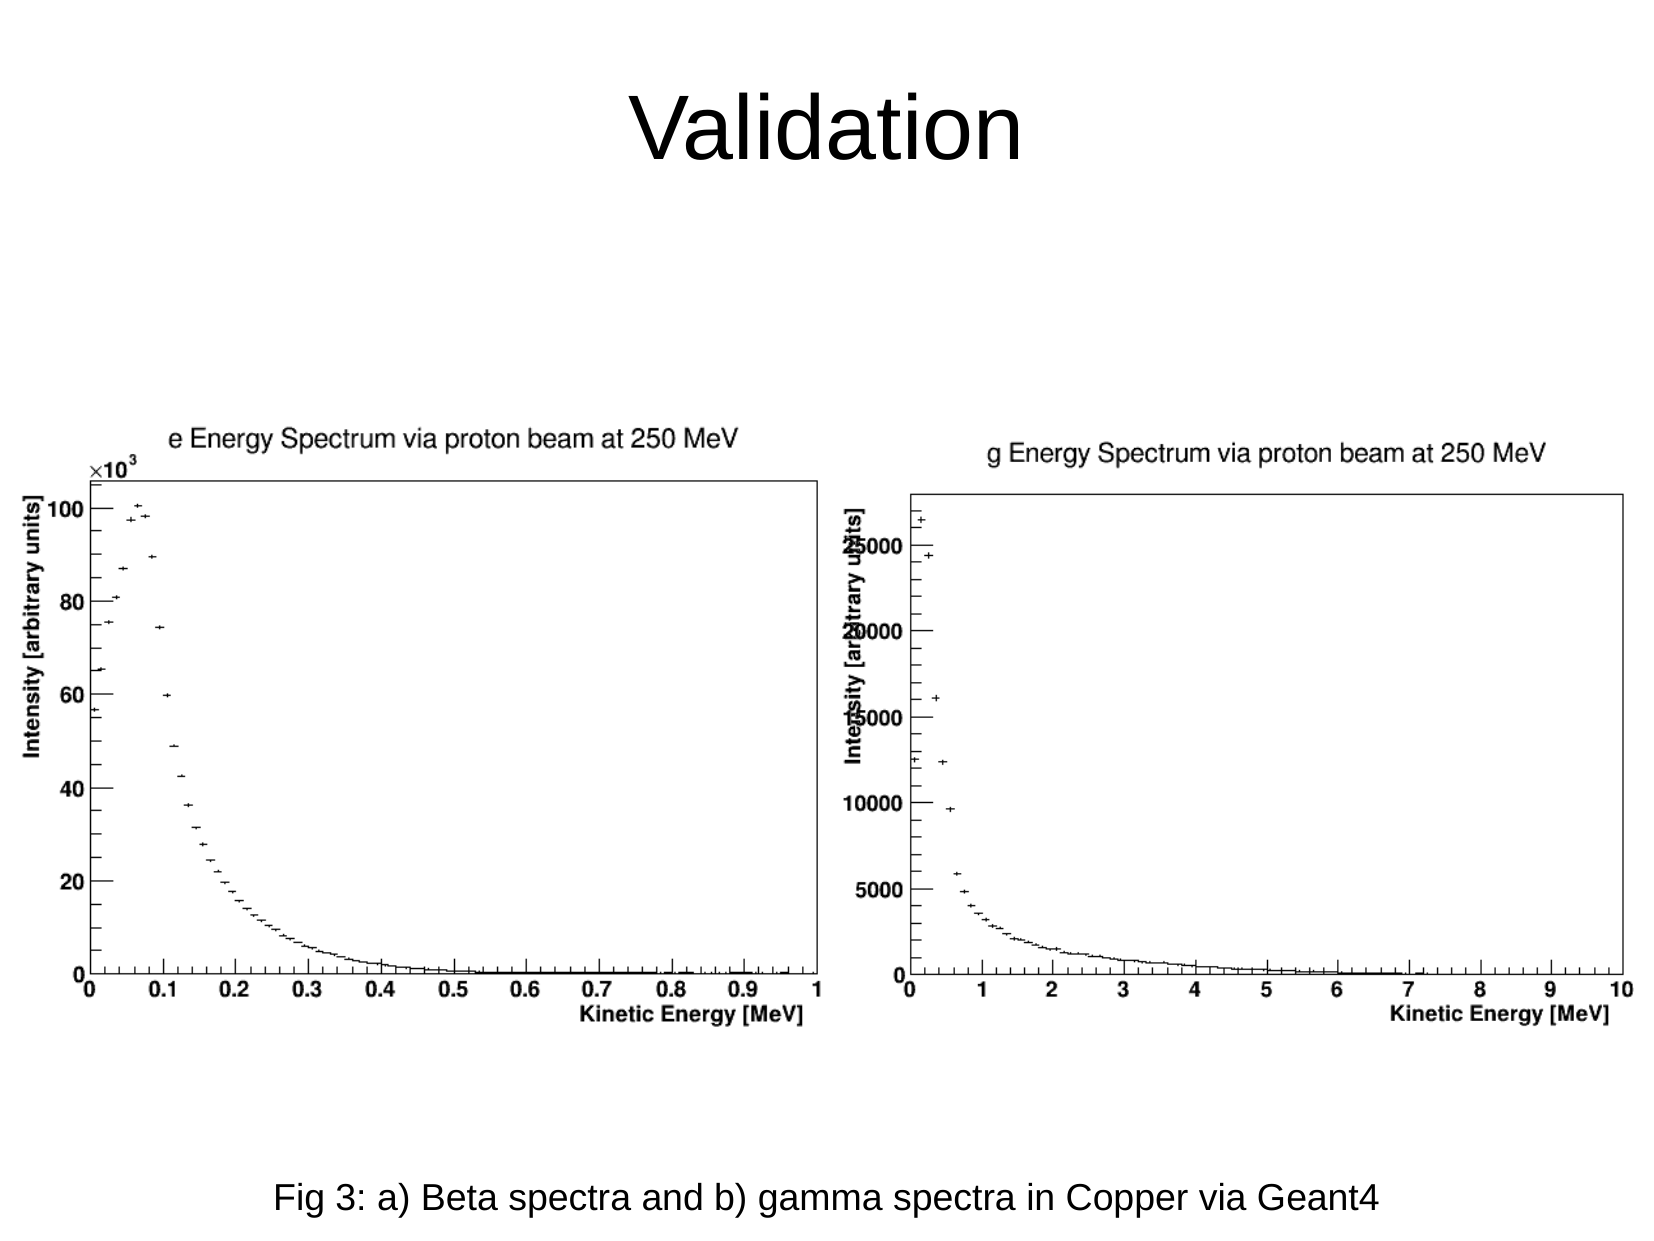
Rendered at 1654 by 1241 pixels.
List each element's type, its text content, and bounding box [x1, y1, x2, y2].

text_box Fig 3: a) Beta spectra and b) gamma spectra in Copper via Geant4 [0, 1155, 1654, 1241]
picture [0, 419, 1638, 1036]
title Validation [0, 0, 1654, 257]
